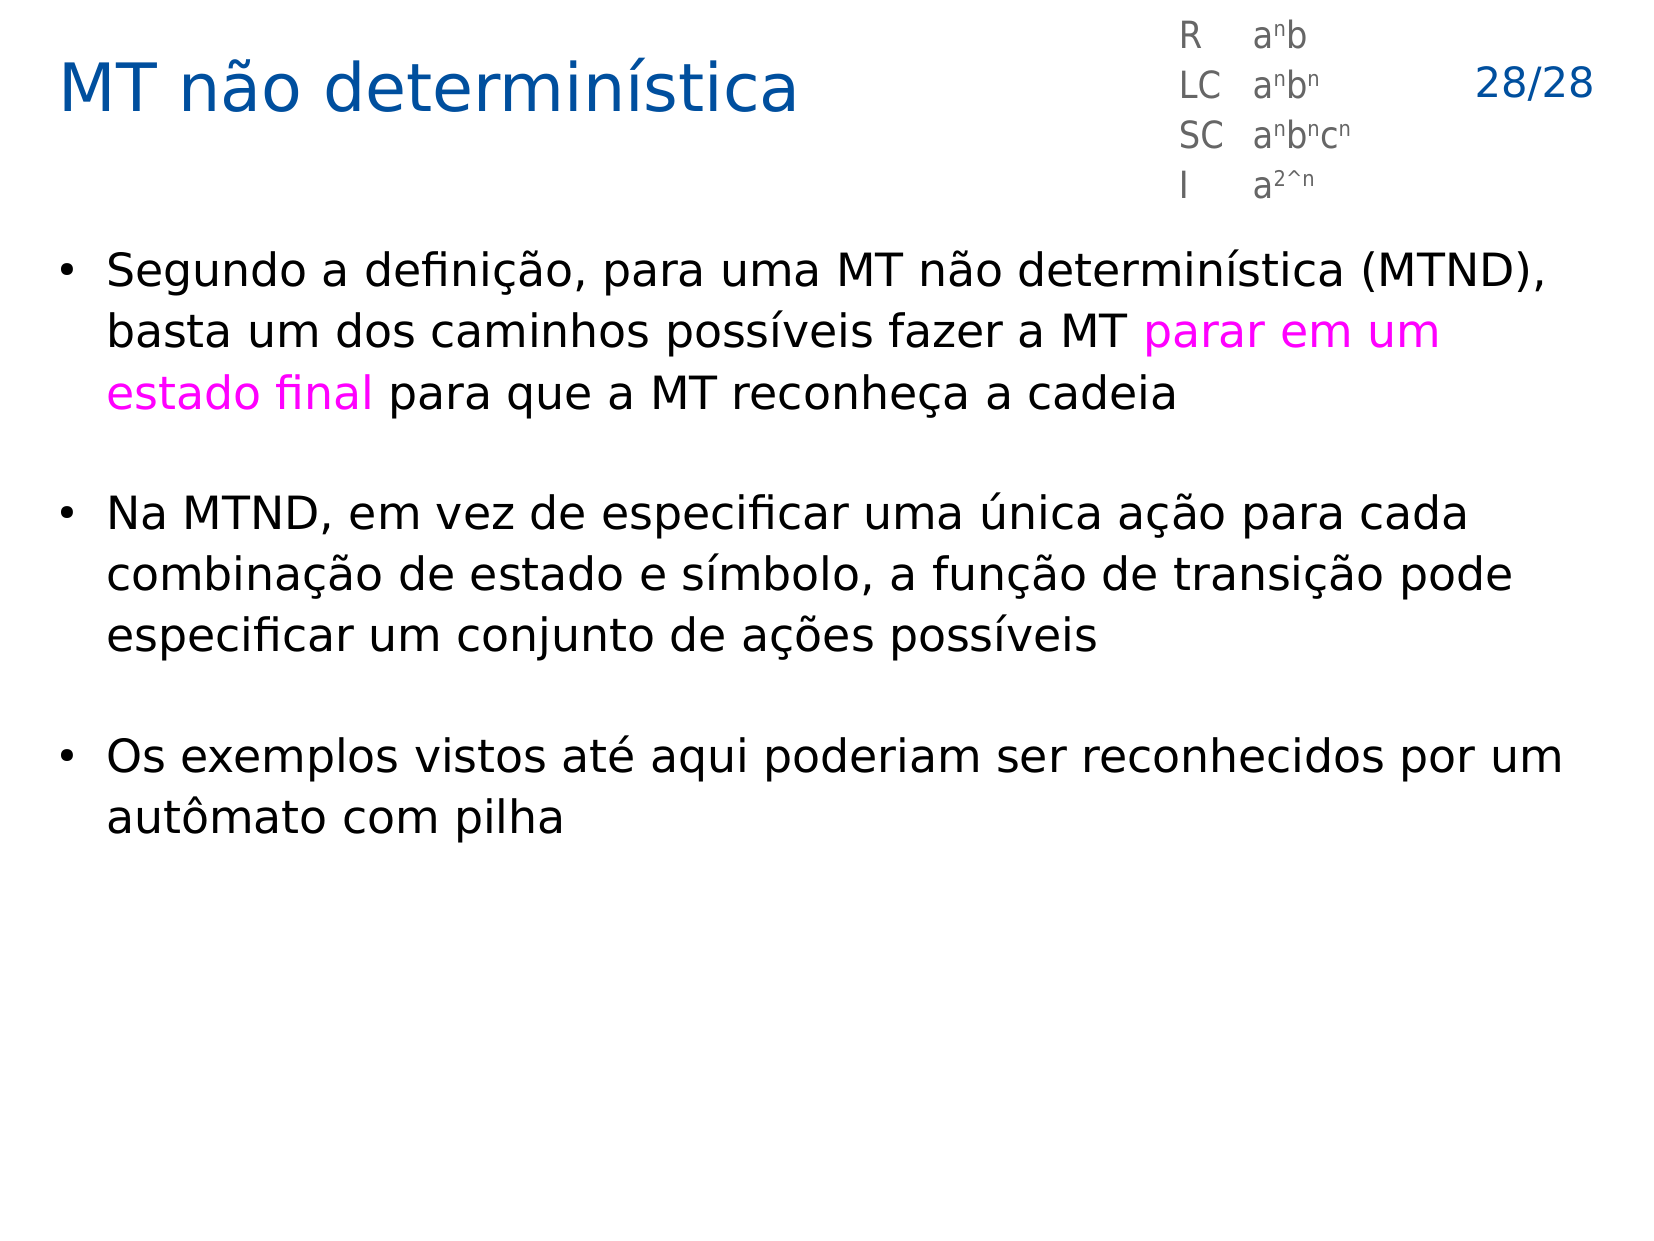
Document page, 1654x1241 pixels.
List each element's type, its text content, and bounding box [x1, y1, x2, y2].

list Segundo a definição, para uma MT não determinística (MTND), basta um dos caminhos possíveis fazer a MT parar em um estado final para que a MT reconheça a cadeia Na MTND, em vez de especificar uma única ação para cada combinação de estado e símbolo, a função de transição pode especificar um conjunto de ações possíveis Os exemplos vistos até aqui poderiam ser reconhecidos por um autômato com pilha [59, 236, 1595, 1211]
title MT não determinística [59, 29, 1164, 148]
text_box R anb LC anbn SC anbncn I a2^n [1164, 0, 1422, 215]
title MT não determinística [1422, 29, 1625, 148]
